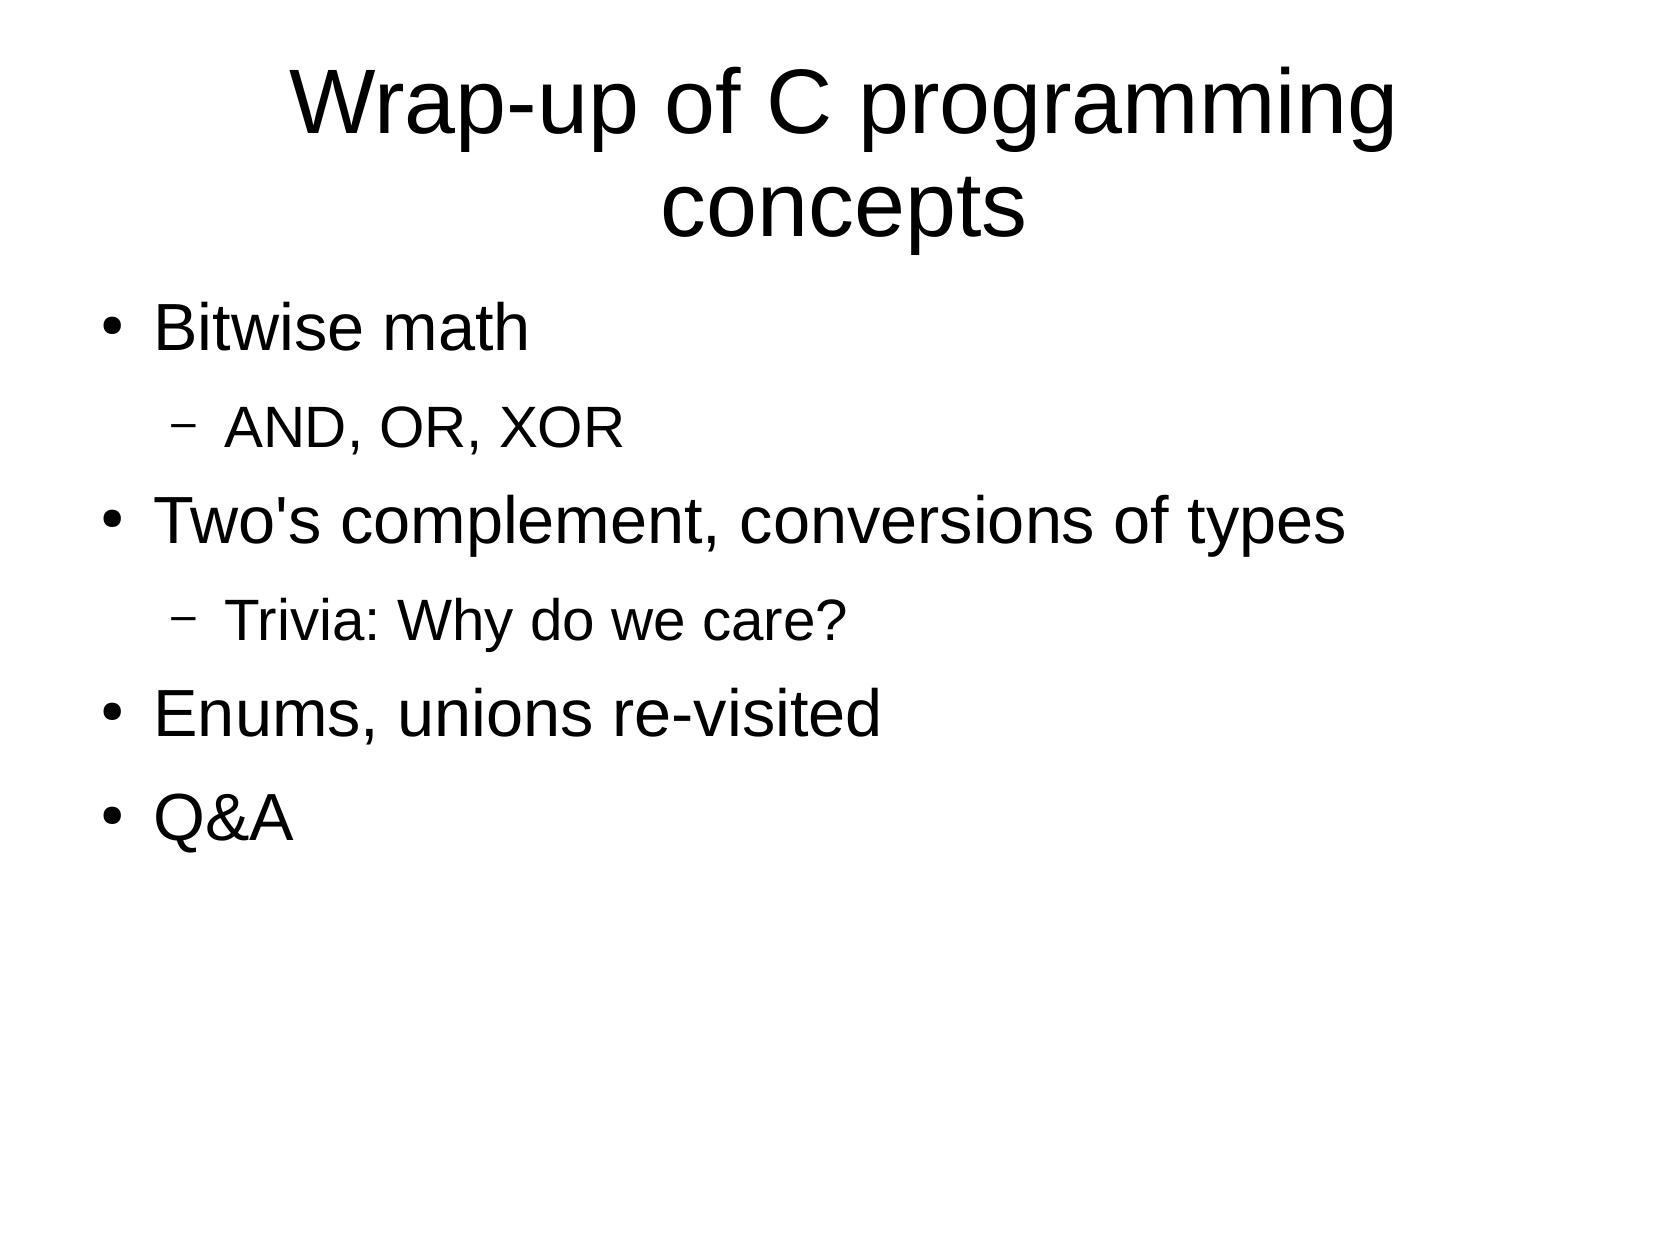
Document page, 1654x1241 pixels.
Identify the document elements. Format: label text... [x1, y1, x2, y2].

list Bitwise math AND, OR, XOR Two's complement, conversions of types Trivia: Why do we care? Enums, unions re-visited Q&A [82, 290, 1571, 1010]
title Wrap-up of C programming concepts [82, 26, 1571, 280]
